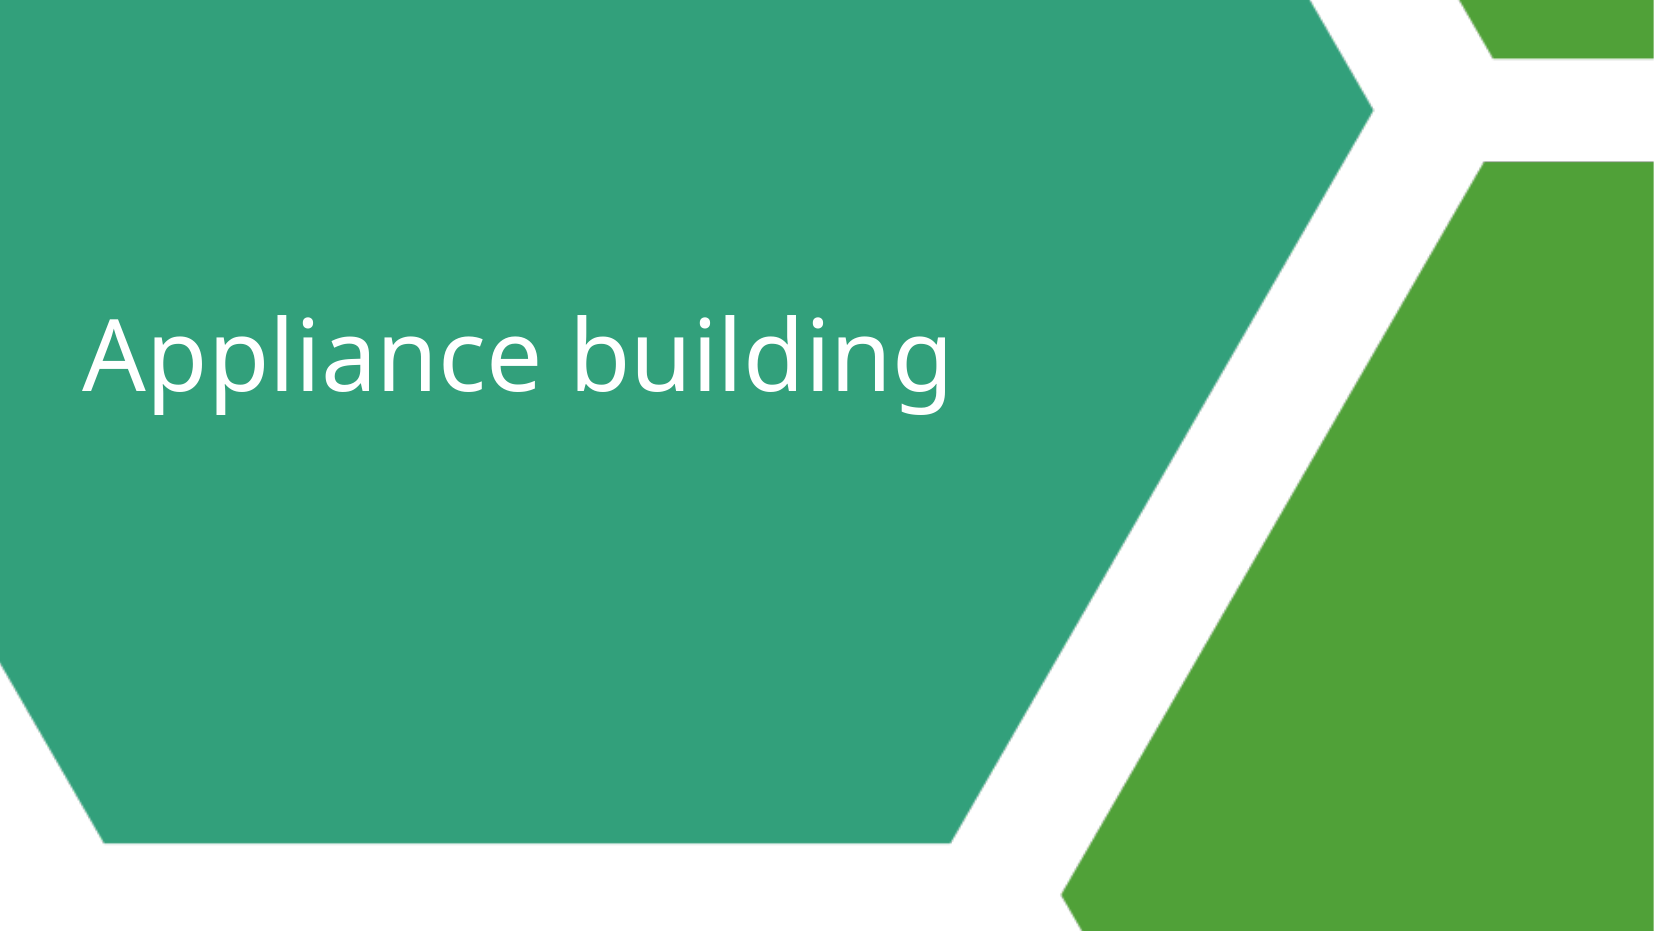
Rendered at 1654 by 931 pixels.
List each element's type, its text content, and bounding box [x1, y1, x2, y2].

picture [0, 0, 1654, 931]
title Appliance building [82, 219, 1218, 486]
